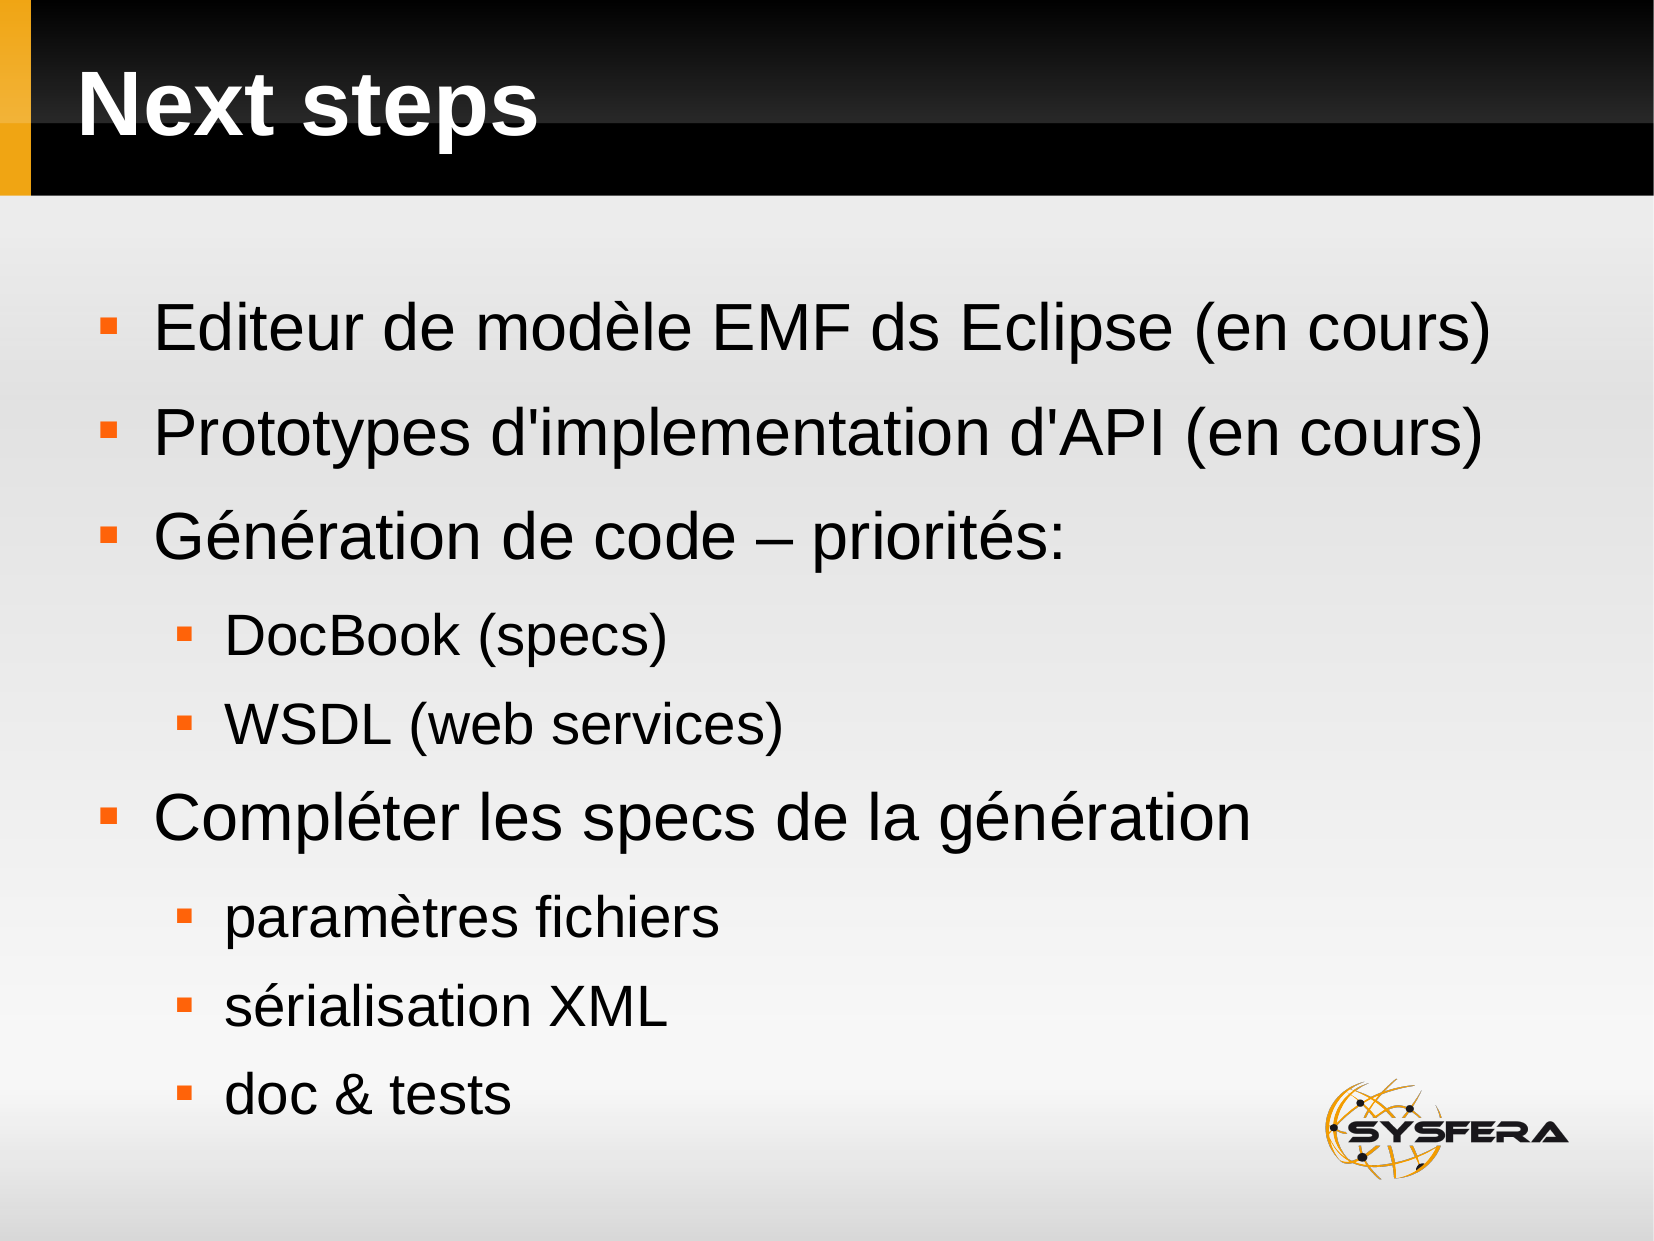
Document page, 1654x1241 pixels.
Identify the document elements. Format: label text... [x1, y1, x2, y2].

picture [0, 0, 1654, 1241]
list Editeur de modèle EMF ds Eclipse (en cours) Prototypes d'implementation d'API (en cours) Génération de code – priorités: DocBook (specs) WSDL (web services) Compléter les specs de la génération paramètres fichiers sérialisation XML doc & tests [82, 290, 1571, 1128]
title Next steps [76, 7, 1565, 200]
